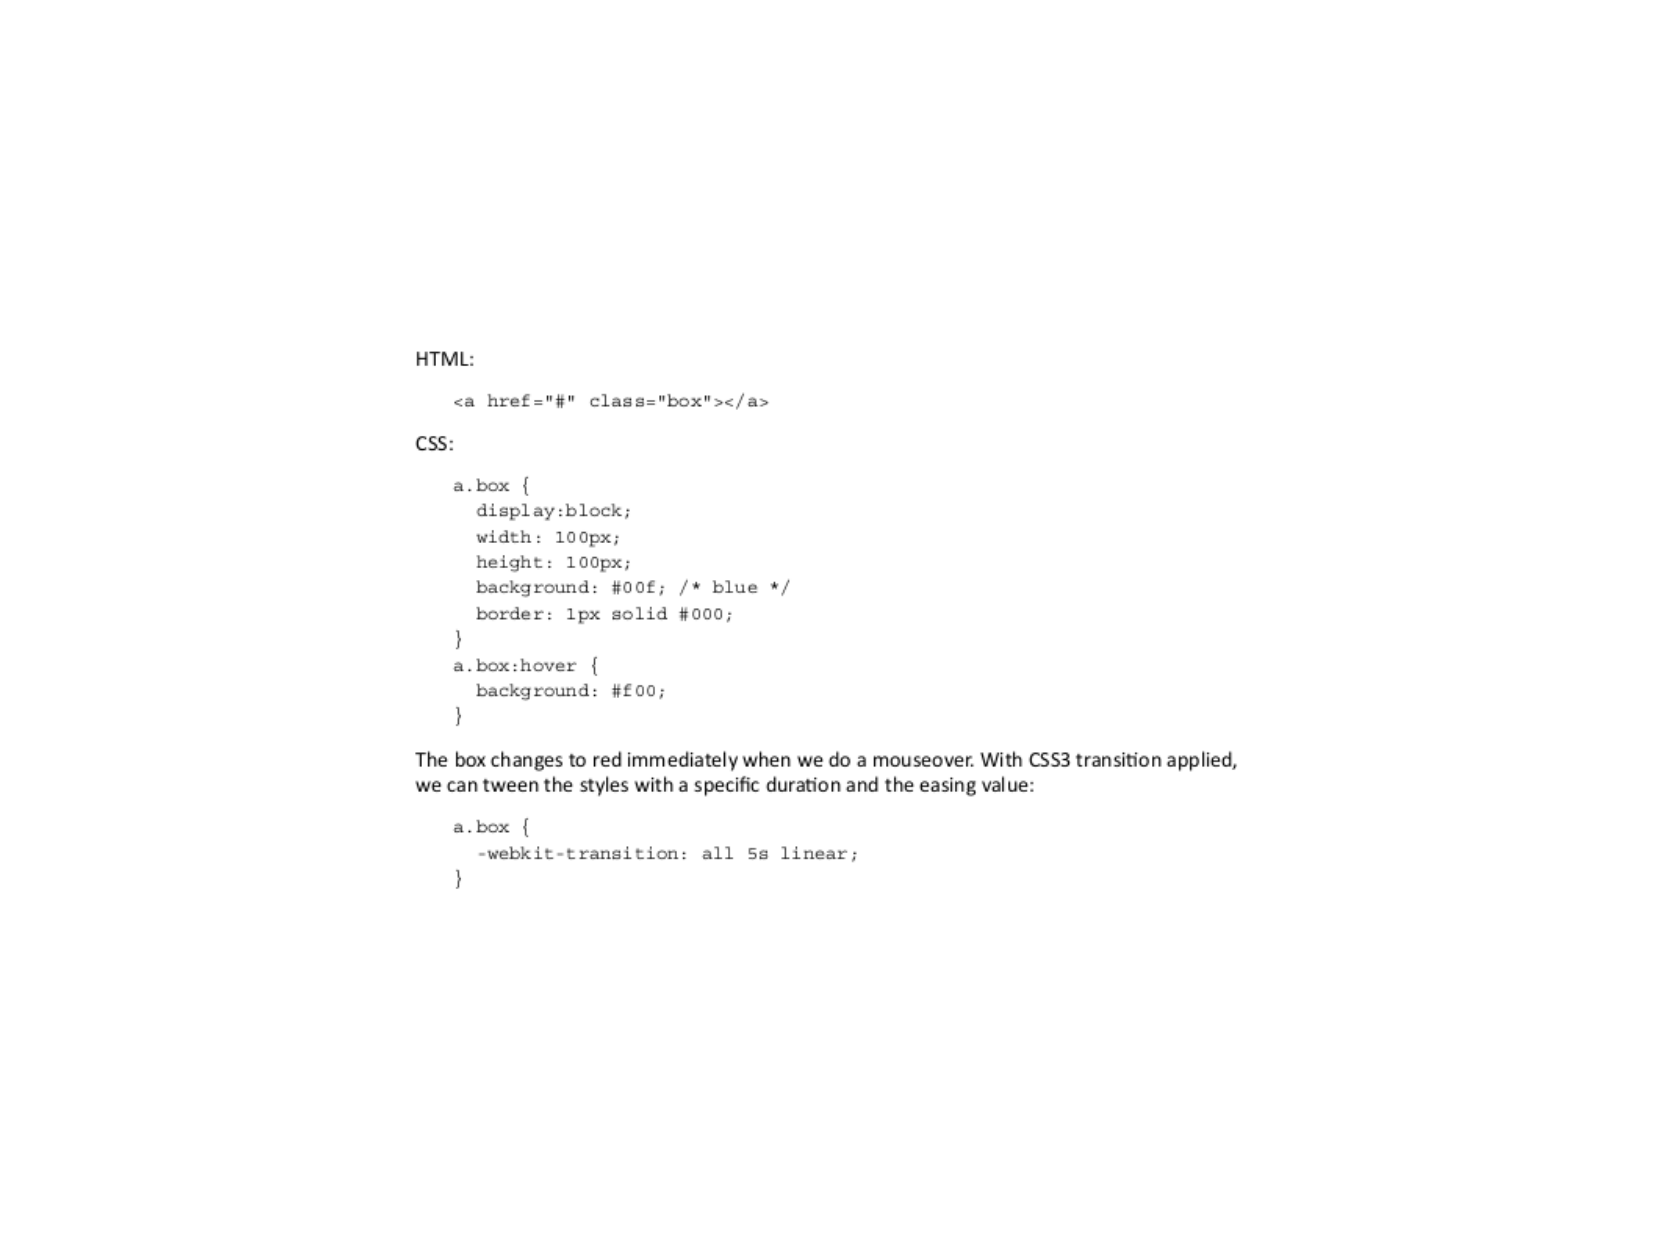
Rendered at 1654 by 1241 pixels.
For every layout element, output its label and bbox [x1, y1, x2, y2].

picture [400, 341, 1259, 900]
